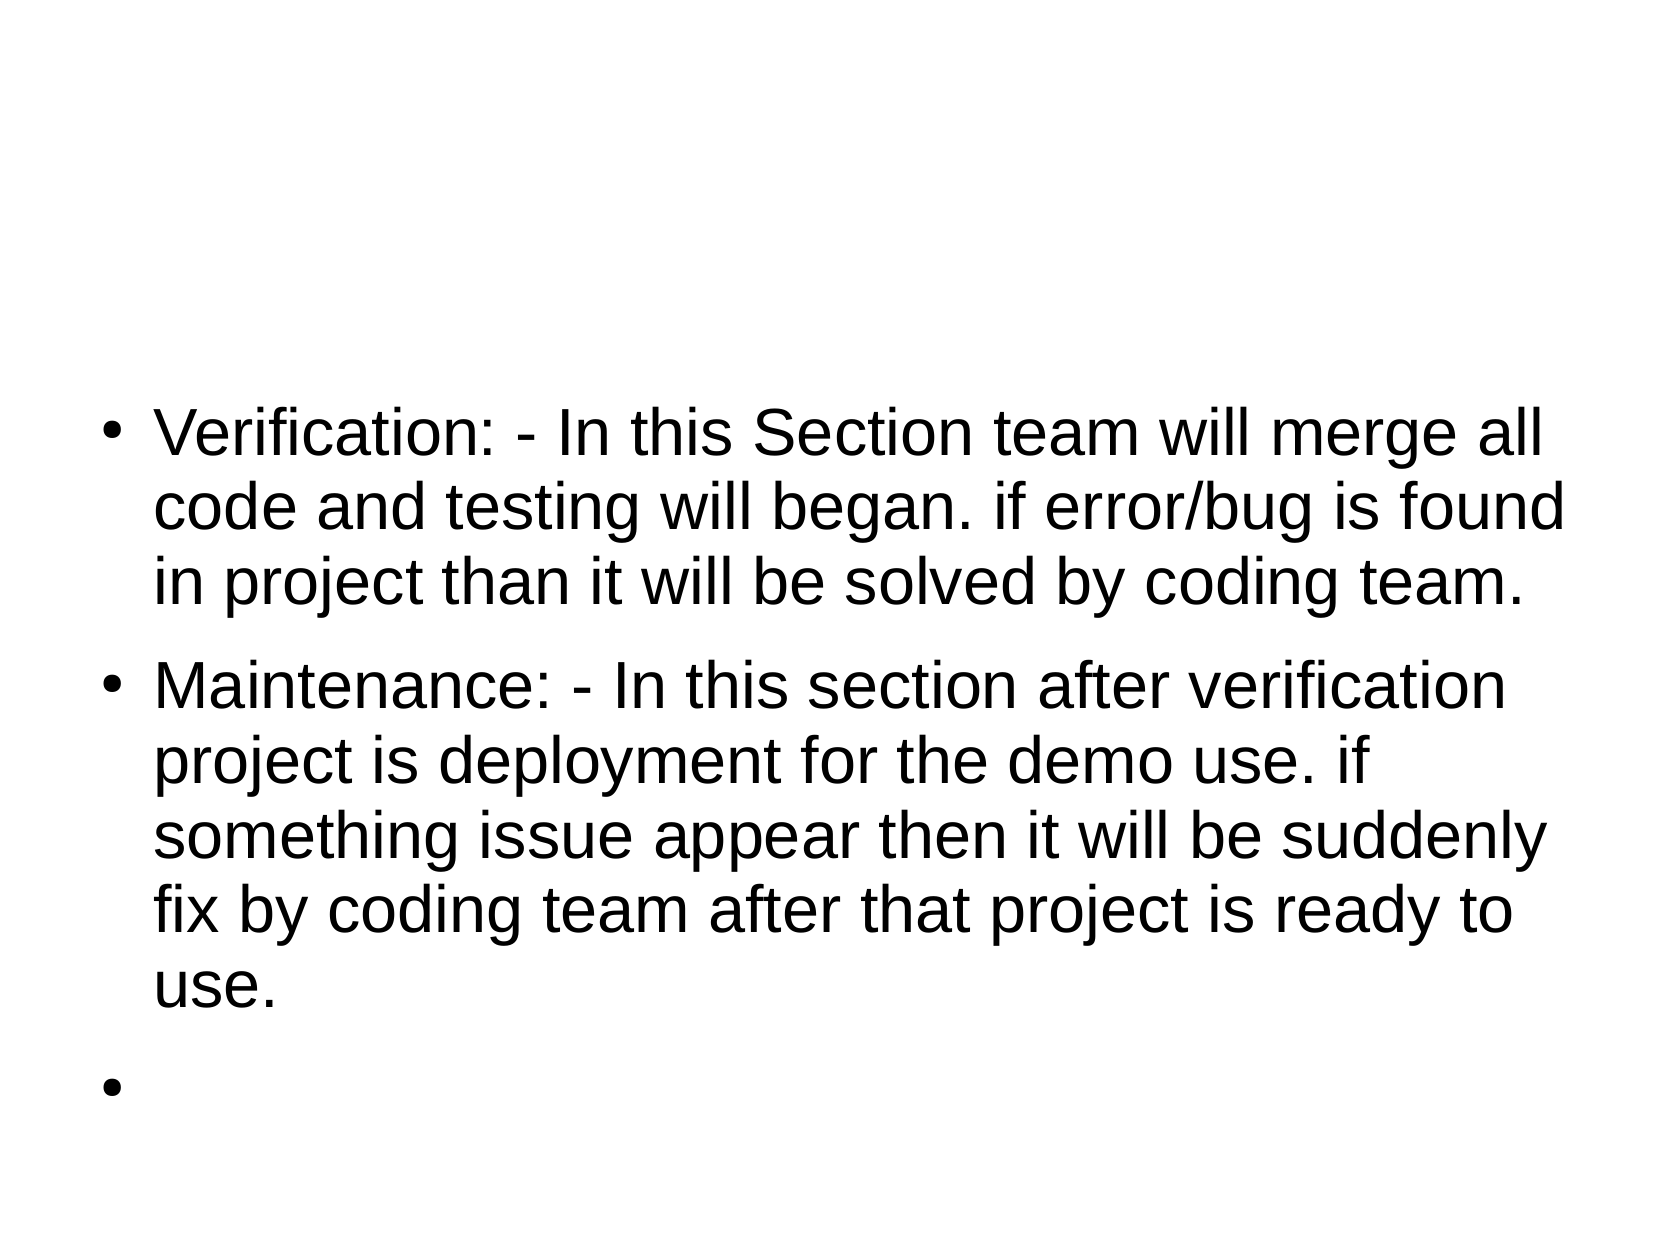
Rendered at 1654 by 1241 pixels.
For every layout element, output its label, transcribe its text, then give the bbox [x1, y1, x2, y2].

list Verification: - In this Section team will merge all code and testing will began. if error/bug is found in project than it will be solved by coding team. Maintenance: - In this section after verification project is deployment for the demo use. if something issue appear then it will be suddenly fix by coding team after that project is ready to use. [82, 290, 1571, 1121]
